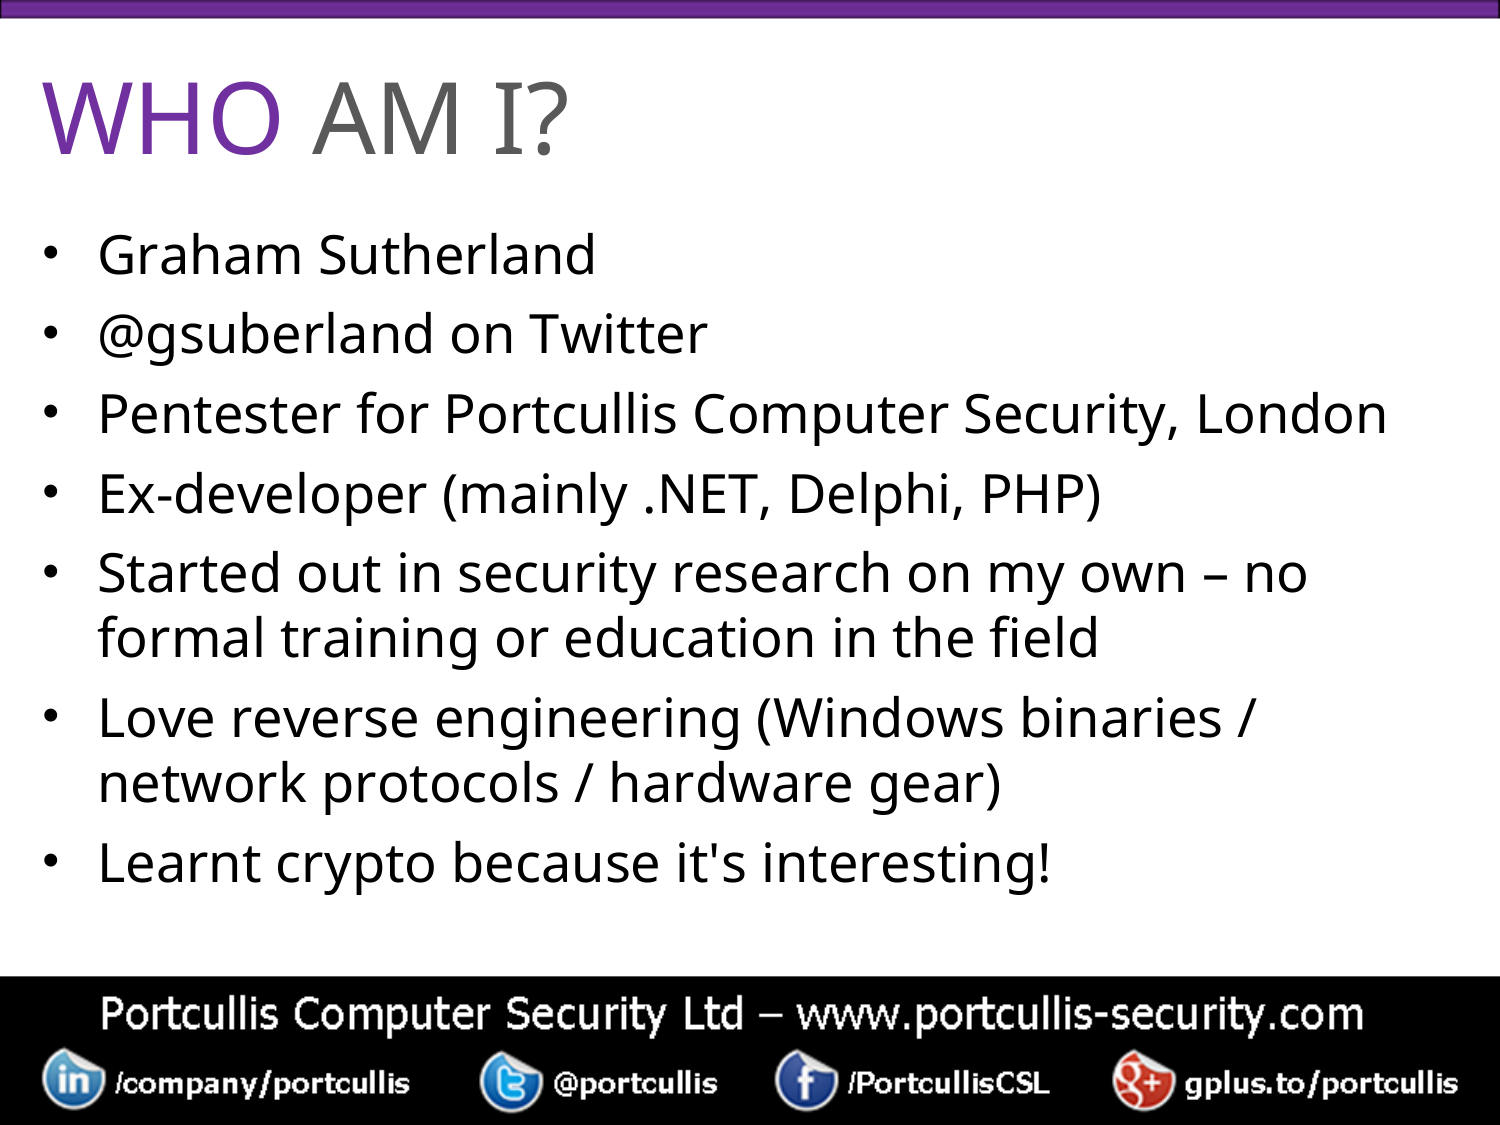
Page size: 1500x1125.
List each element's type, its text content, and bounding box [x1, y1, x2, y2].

list Graham Sutherland @gsuberland on Twitter Pentester for Portcullis Computer Security, London Ex-developer (mainly .NET, Delphi, PHP) Started out in security research on my own – no formal training or education in the field Love reverse engineering (Windows binaries / network protocols / hardware gear) Learnt crypto because it's interesting! [41, 219, 1428, 965]
picture [0, 0, 1500, 1125]
title WHO AM I? [41, 42, 1434, 202]
